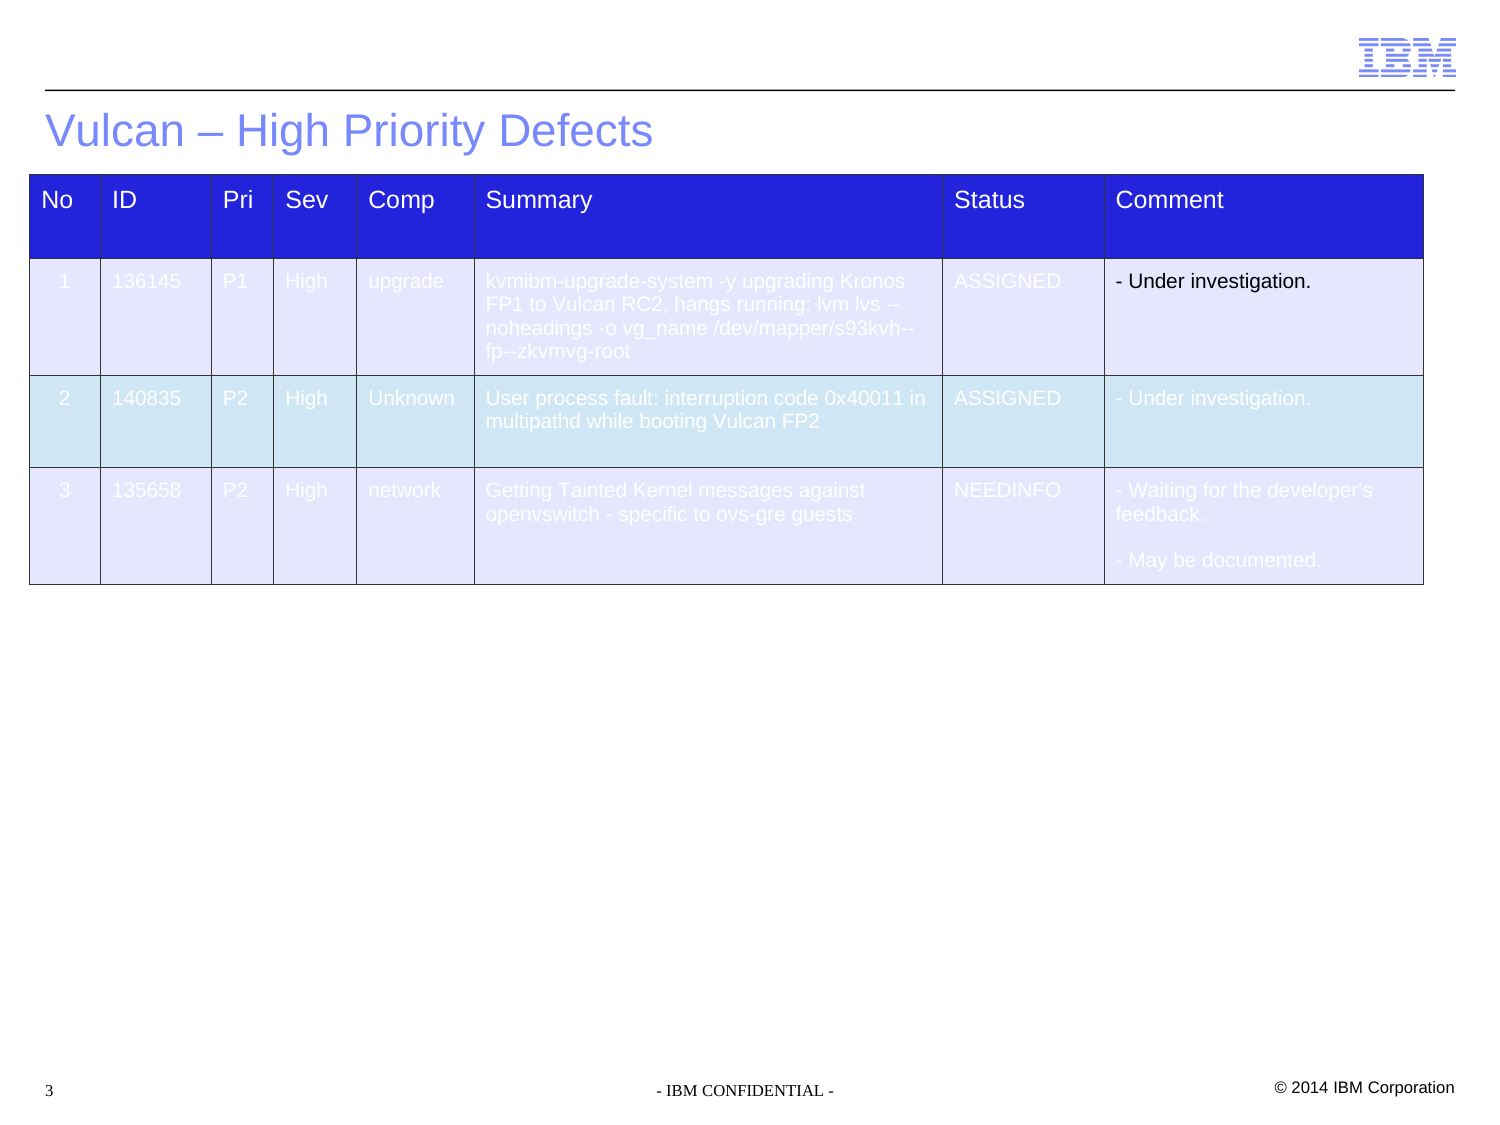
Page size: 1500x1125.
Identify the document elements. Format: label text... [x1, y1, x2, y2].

table_cell High [274, 376, 356, 467]
table_cell network [357, 468, 474, 584]
table_cell P2 [212, 376, 273, 467]
table_cell 140835 [101, 376, 211, 467]
table_cell 1 [30, 259, 100, 375]
title Vulcan – High Priority Defects [30, 97, 1456, 175]
table_cell High [274, 259, 356, 375]
table_cell Unknown [357, 376, 474, 467]
table_header Status [943, 175, 1104, 258]
table_cell - Waiting for the developer's feedback. - May be documented. [1105, 468, 1423, 584]
table_header ID [101, 175, 211, 258]
table_header Comp [357, 175, 474, 258]
table_header Pri [212, 175, 273, 258]
table_header Summary [475, 175, 942, 258]
table_cell P2 [212, 468, 273, 584]
table_cell kvmibm-upgrade-system -y upgrading Kronos FP1 to Vulcan RC2, hangs running: lvm lvs --noheadings -o vg_name /dev/mapper/s93kvh--fp--zkvmvg-root [475, 259, 942, 375]
table_cell Getting Tainted Kernel messages against openvswitch - specific to ovs-gre guests [475, 468, 942, 584]
table_cell 2 [30, 376, 100, 467]
table_cell 3 [30, 468, 100, 584]
table_cell 135658 [101, 468, 211, 584]
table_header No [30, 175, 100, 258]
table_cell - Under investigation. [1105, 376, 1423, 467]
table_cell User process fault: interruption code 0x40011 in multipathd while booting Vulcan FP2 [475, 376, 942, 467]
table_cell ASSIGNED [943, 259, 1104, 375]
table_cell - Under investigation. [1105, 259, 1423, 375]
table_cell ASSIGNED [943, 376, 1104, 467]
table_cell P1 [212, 259, 273, 375]
table_cell 136145 [101, 259, 211, 375]
table_header Comment [1105, 175, 1423, 258]
table_cell High [274, 468, 356, 584]
table_header Sev [274, 175, 356, 258]
table_cell upgrade [357, 259, 474, 375]
table_cell NEEDINFO [943, 468, 1104, 584]
picture [1359, 37, 1456, 77]
